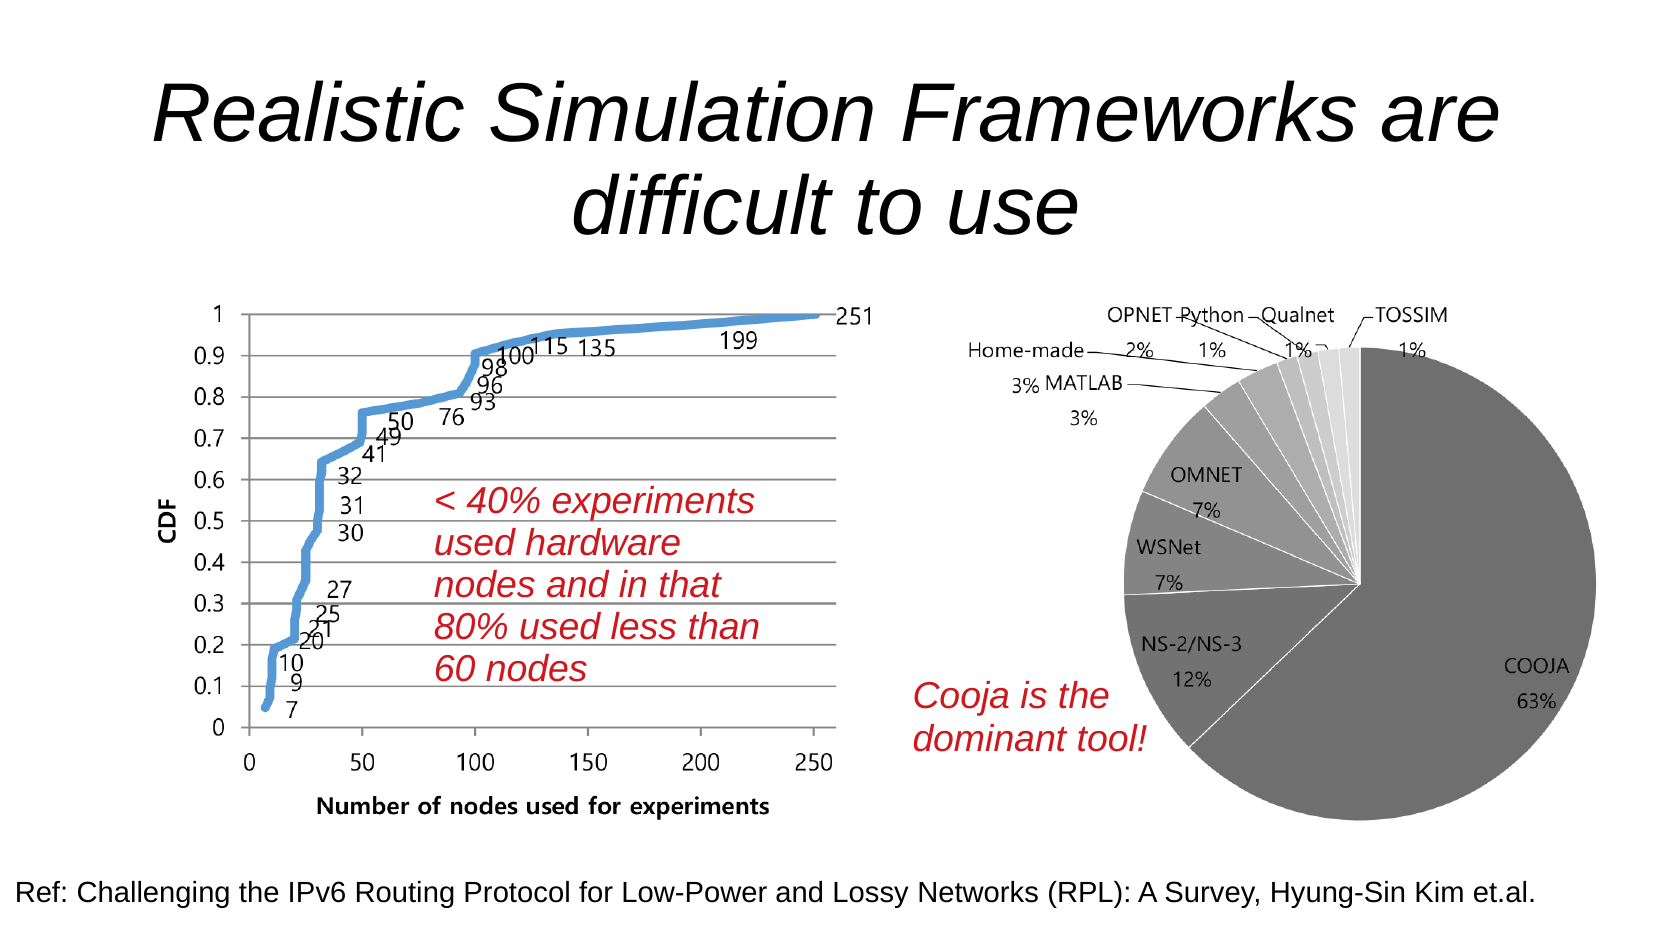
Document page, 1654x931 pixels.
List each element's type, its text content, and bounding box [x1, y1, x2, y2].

text_box < 40% experiments used hardware nodes and in that 80% used less than 60 nodes [419, 472, 786, 709]
picture [943, 283, 1607, 825]
subtitle Realistic Simulation Frameworks are difficult to use [82, 37, 1571, 282]
text_box Cooja is the dominant tool! [897, 667, 1170, 780]
text_box Ref: Challenging the IPv6 Routing Protocol for Low-Power and Lossy Networks (RPL): A Survey, Hyung-Sin Kim et.al. [0, 868, 1654, 928]
picture [141, 281, 875, 820]
